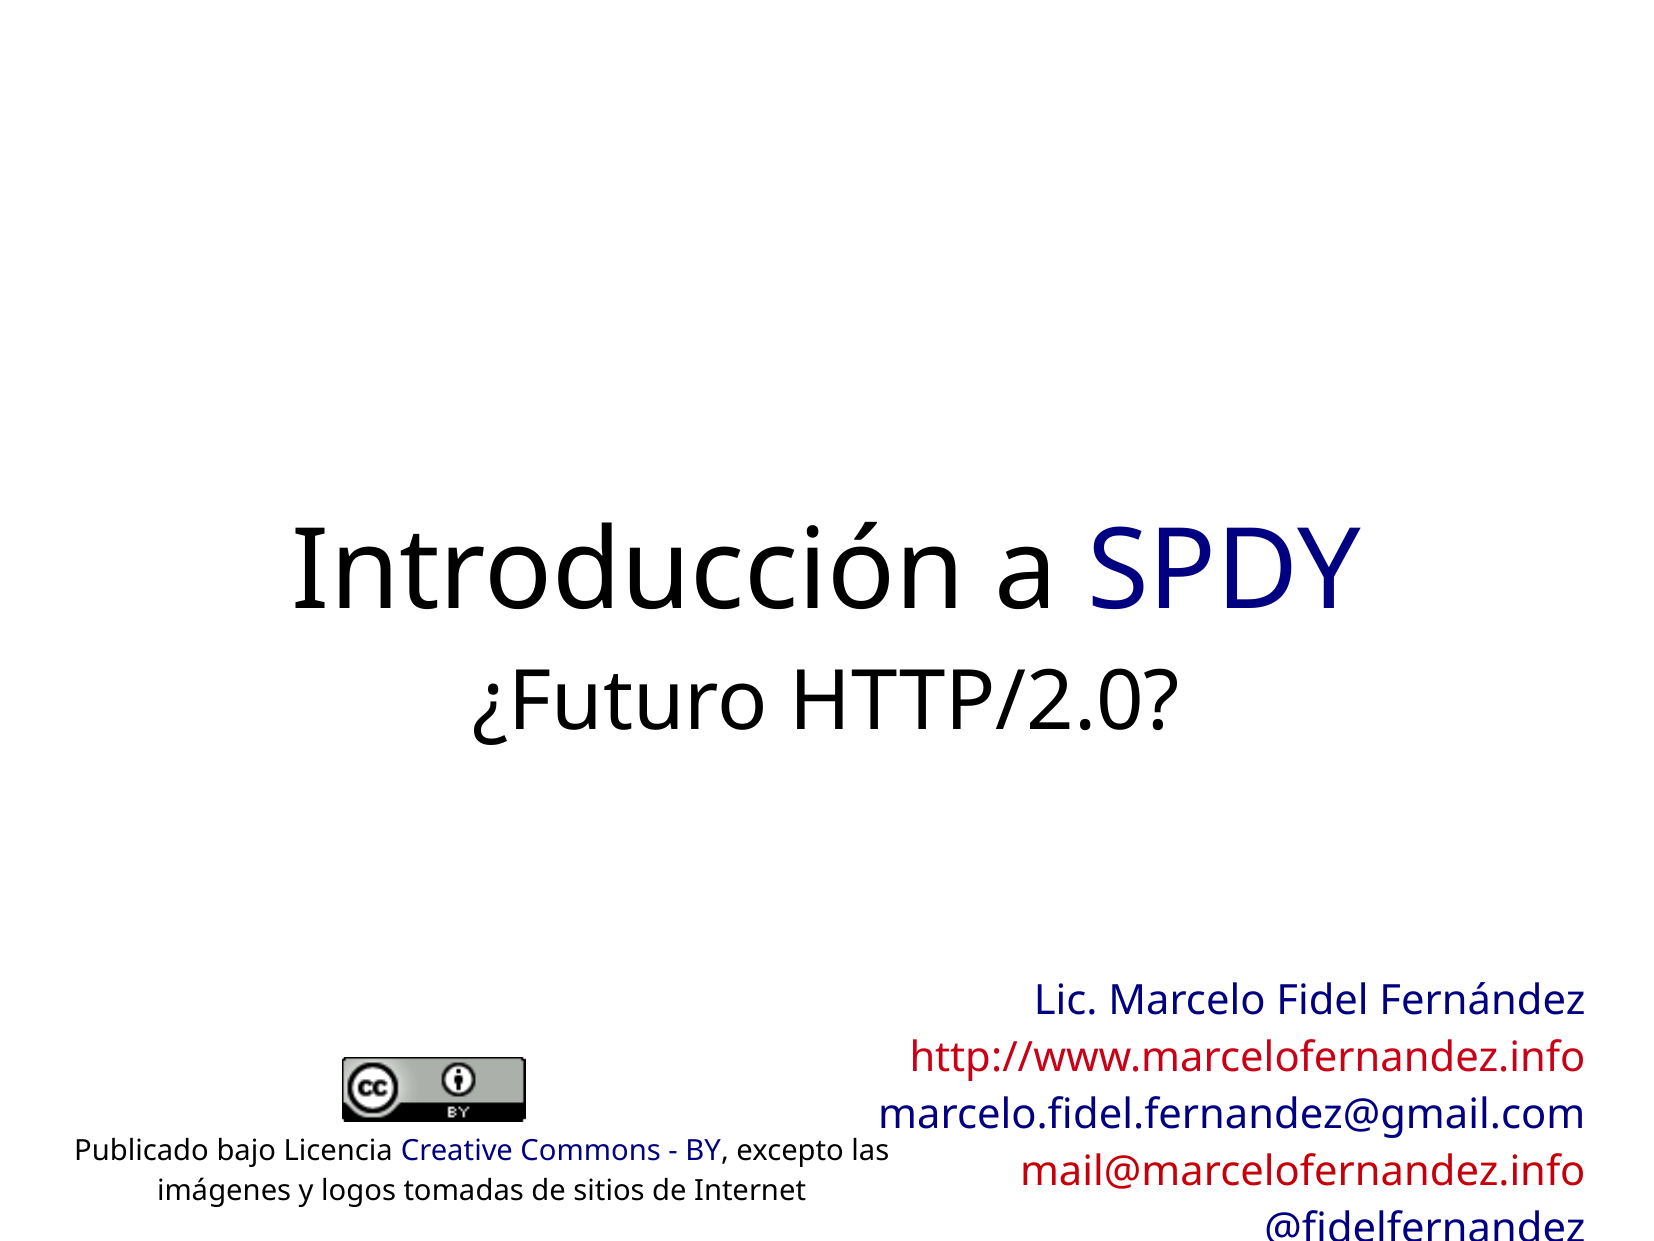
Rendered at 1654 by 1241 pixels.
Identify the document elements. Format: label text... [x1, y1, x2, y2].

text_box Lic. Marcelo Fidel Fernández http://www.marcelofernandez.info marcelo.fidel.fernandez@gmail.com mail@marcelofernandez.info @fidelfernandez [248, 962, 1601, 1213]
subtitle Introducción a SPDY ¿Futuro HTTP/2.0? [82, 49, 1571, 1122]
text_box Publicado bajo Licencia Creative Commons - BY, excepto las imágenes y logos tomadas de sitios de Internet [30, 1122, 934, 1206]
picture [342, 1057, 526, 1122]
